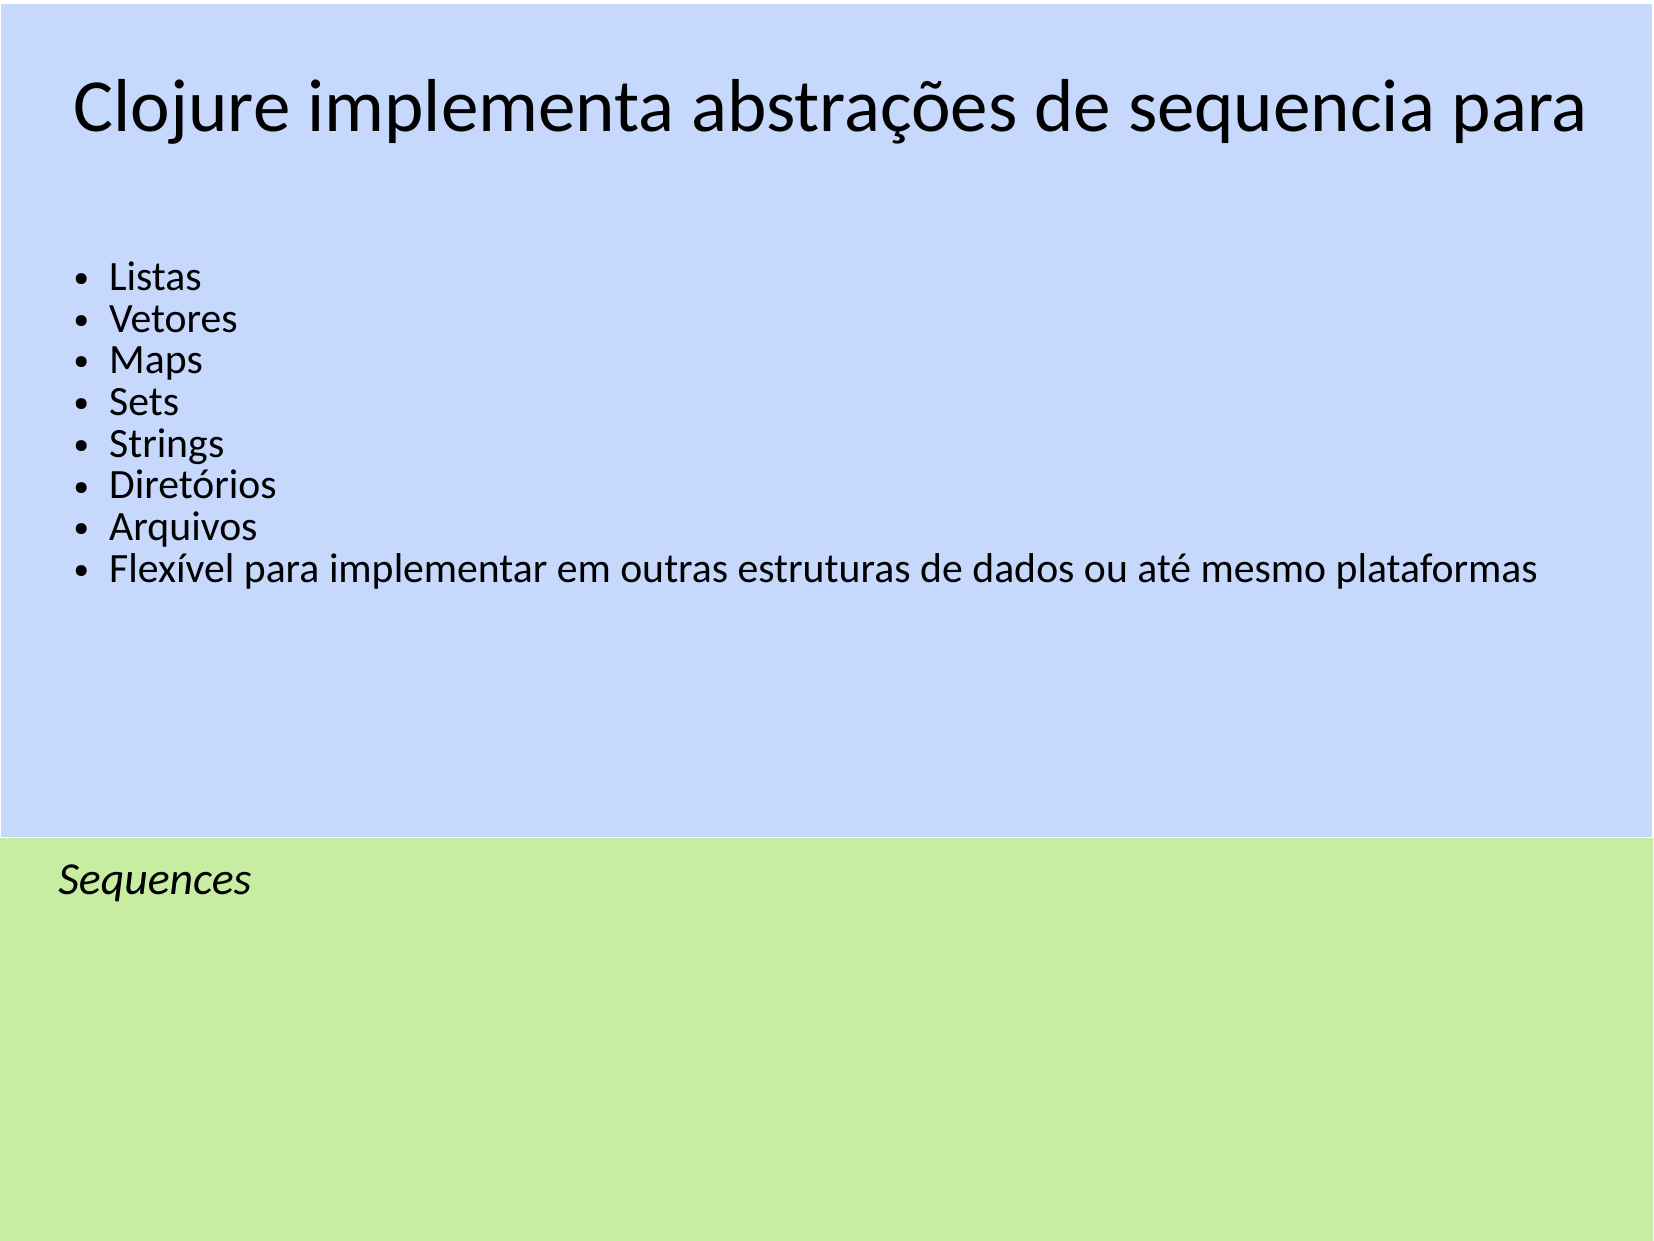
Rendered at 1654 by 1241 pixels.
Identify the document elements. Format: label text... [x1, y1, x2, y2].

text_box Clojure implementa abstrações de sequencia para [59, 67, 1619, 158]
text_box Sequences [43, 852, 377, 914]
text_box Listas Vetores Maps Sets Strings Diretórios Arquivos Flexível para implementar em outras estruturas de dados ou até mesmo plataformas [59, 251, 1552, 603]
